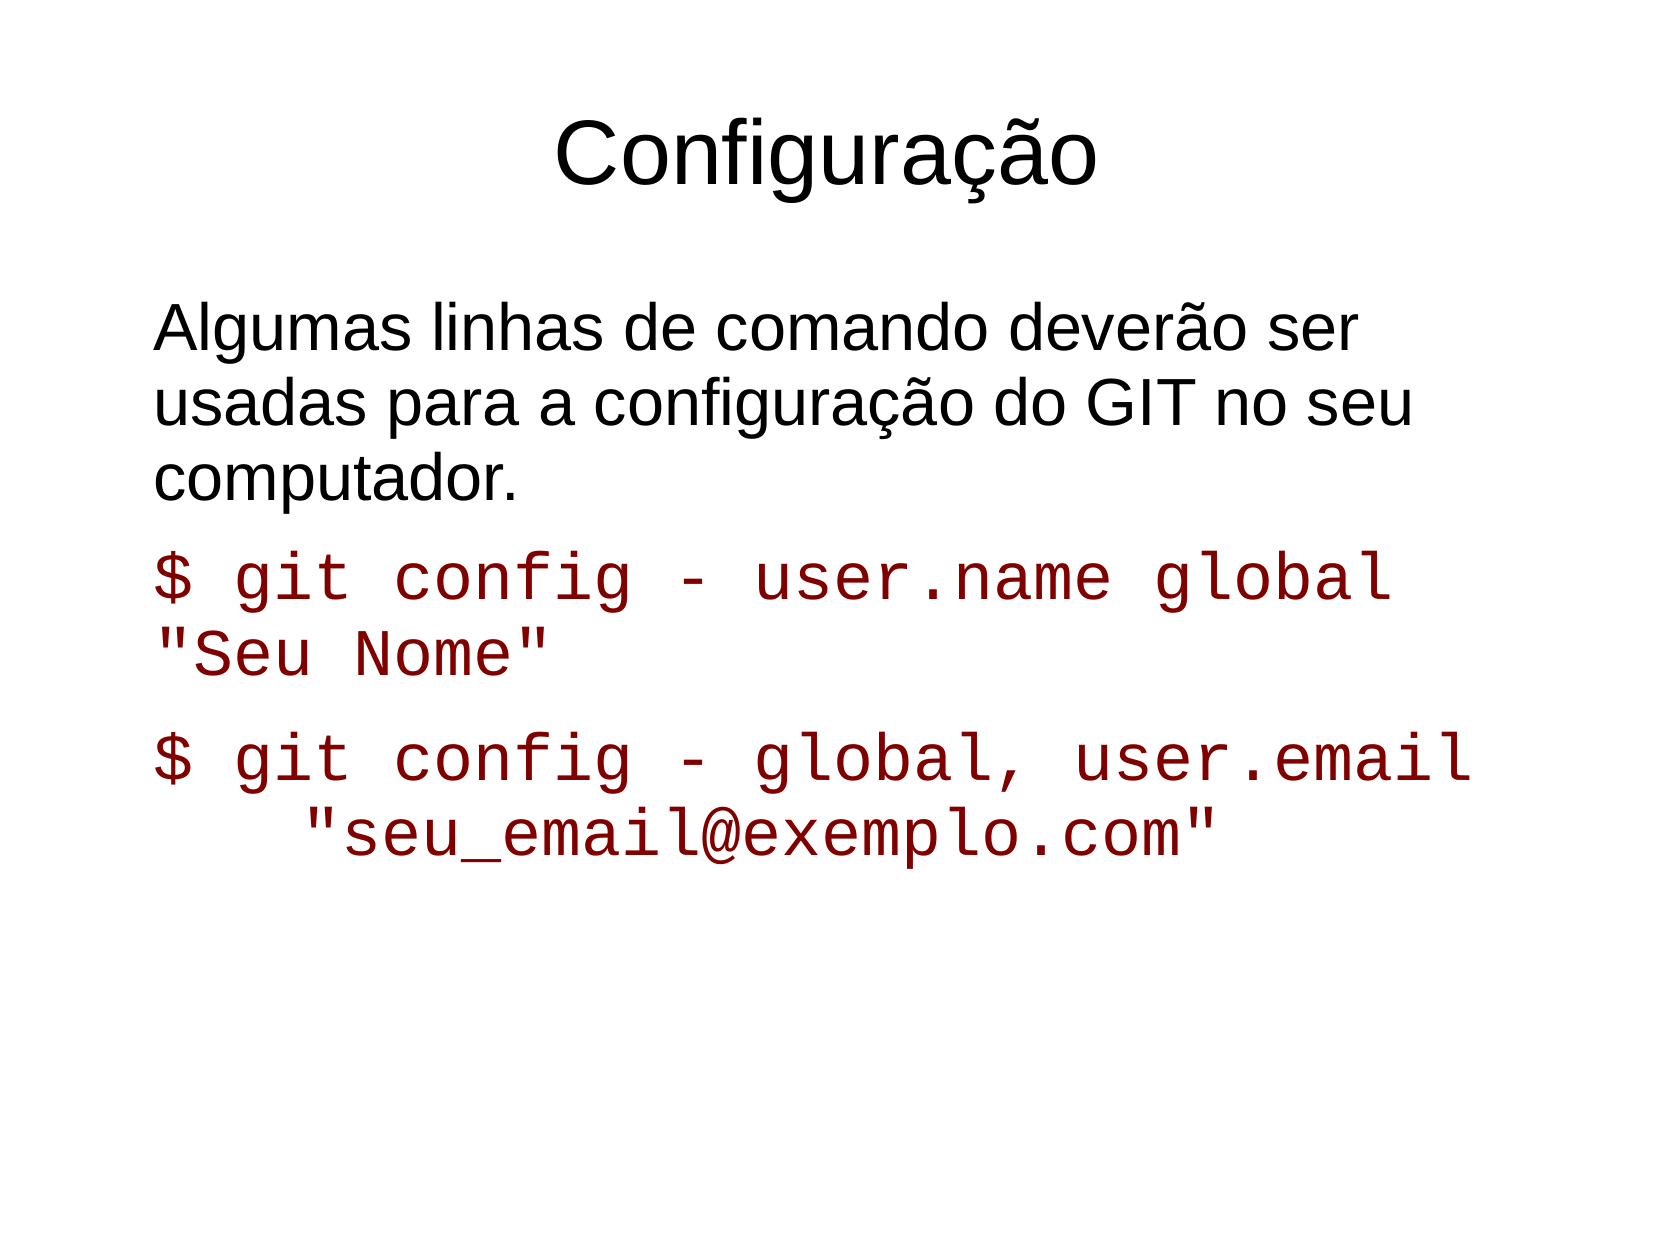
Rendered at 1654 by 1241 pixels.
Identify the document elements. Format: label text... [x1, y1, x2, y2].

title Configuração [82, 49, 1571, 257]
list Algumas linhas de comando deverão ser usadas para a configuração do GIT no seu computador. $ git config - user.name global "Seu Nome" $ git config - global, user.email "seu_email@exemplo.com" [82, 290, 1538, 1010]
